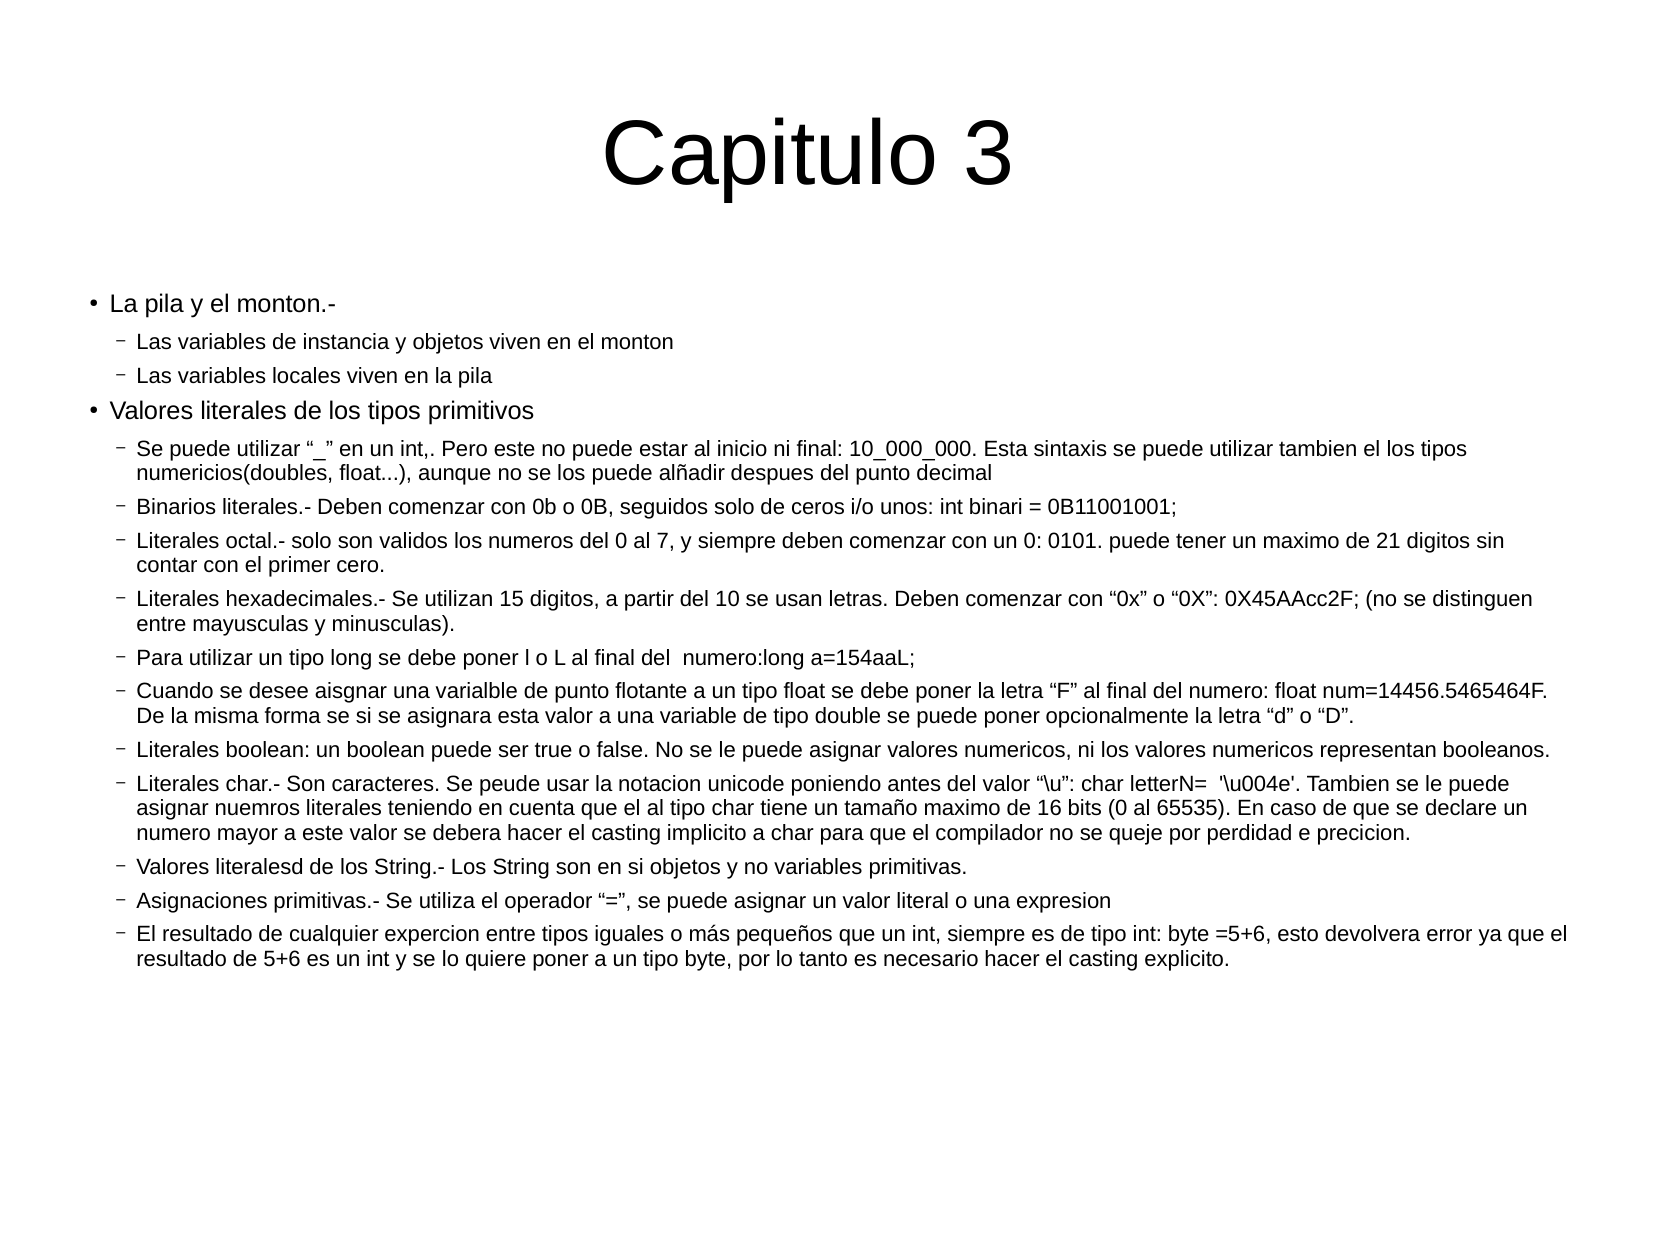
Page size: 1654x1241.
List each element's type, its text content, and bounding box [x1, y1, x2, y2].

title Capitulo 3 [82, 49, 1571, 257]
list La pila y el monton.- Las variables de instancia y objetos viven en el monton Las variables locales viven en la pila Valores literales de los tipos primitivos Se puede utilizar “_” en un int,. Pero este no puede estar al inicio ni final: 10_000_000. Esta sintaxis se puede utilizar tambien el los tipos numericios(doubles, float...), aunque no se los puede alñadir despues del punto decimal Binarios literales.- Deben comenzar con 0b o 0B, seguidos solo de ceros i/o unos: int binari = 0B11001001; Literales octal.- solo son validos los numeros del 0 al 7, y siempre deben comenzar con un 0: 0101. puede tener un maximo de 21 digitos sin contar con el primer cero. Literales hexadecimales.- Se utilizan 15 digitos, a partir del 10 se usan letras. Deben comenzar con “0x” o “0X”: 0X45AAcc2F; (no se distinguen entre mayusculas y minusculas). Para utilizar un tipo long se debe poner l o L al final del numero:long a=154aaL; Cuando se desee aisgnar una varialble de punto flotante a un tipo float se debe poner la letra “F” al final del numero: float num=14456.5465464F. De la misma forma se si se asignara esta valor a una variable de tipo double se puede poner opcionalmente la letra “d” o “D”. Literales boolean: un boolean puede ser true o false. No se le puede asignar valores numericos, ni los valores numericos representan booleanos. Literales char.- Son caracteres. Se peude usar la notacion unicode poniendo antes del valor “\u”: char letterN= '\u004e'. Tambien se le puede asignar nuemros literales teniendo en cuenta que el al tipo char tiene un tamaño maximo de 16 bits (0 al 65535). En caso de que se declare un numero mayor a este valor se debera hacer el casting implicito a char para que el compilador no se queje por perdidad e precicion. Valores literalesd de los String.- Los String son en si objetos y no variables primitivas. Asignaciones primitivas.- Se utiliza el operador “=”, se puede asignar un valor literal o una expresion El resultado de cualquier expercion entre tipos iguales o más pequeños que un int, siempre es de tipo int: byte =5+6, esto devolvera error ya que el resultado de 5+6 es un int y se lo quiere poner a un tipo byte, por lo tanto es necesario hacer el casting explicito. [82, 290, 1571, 1010]
